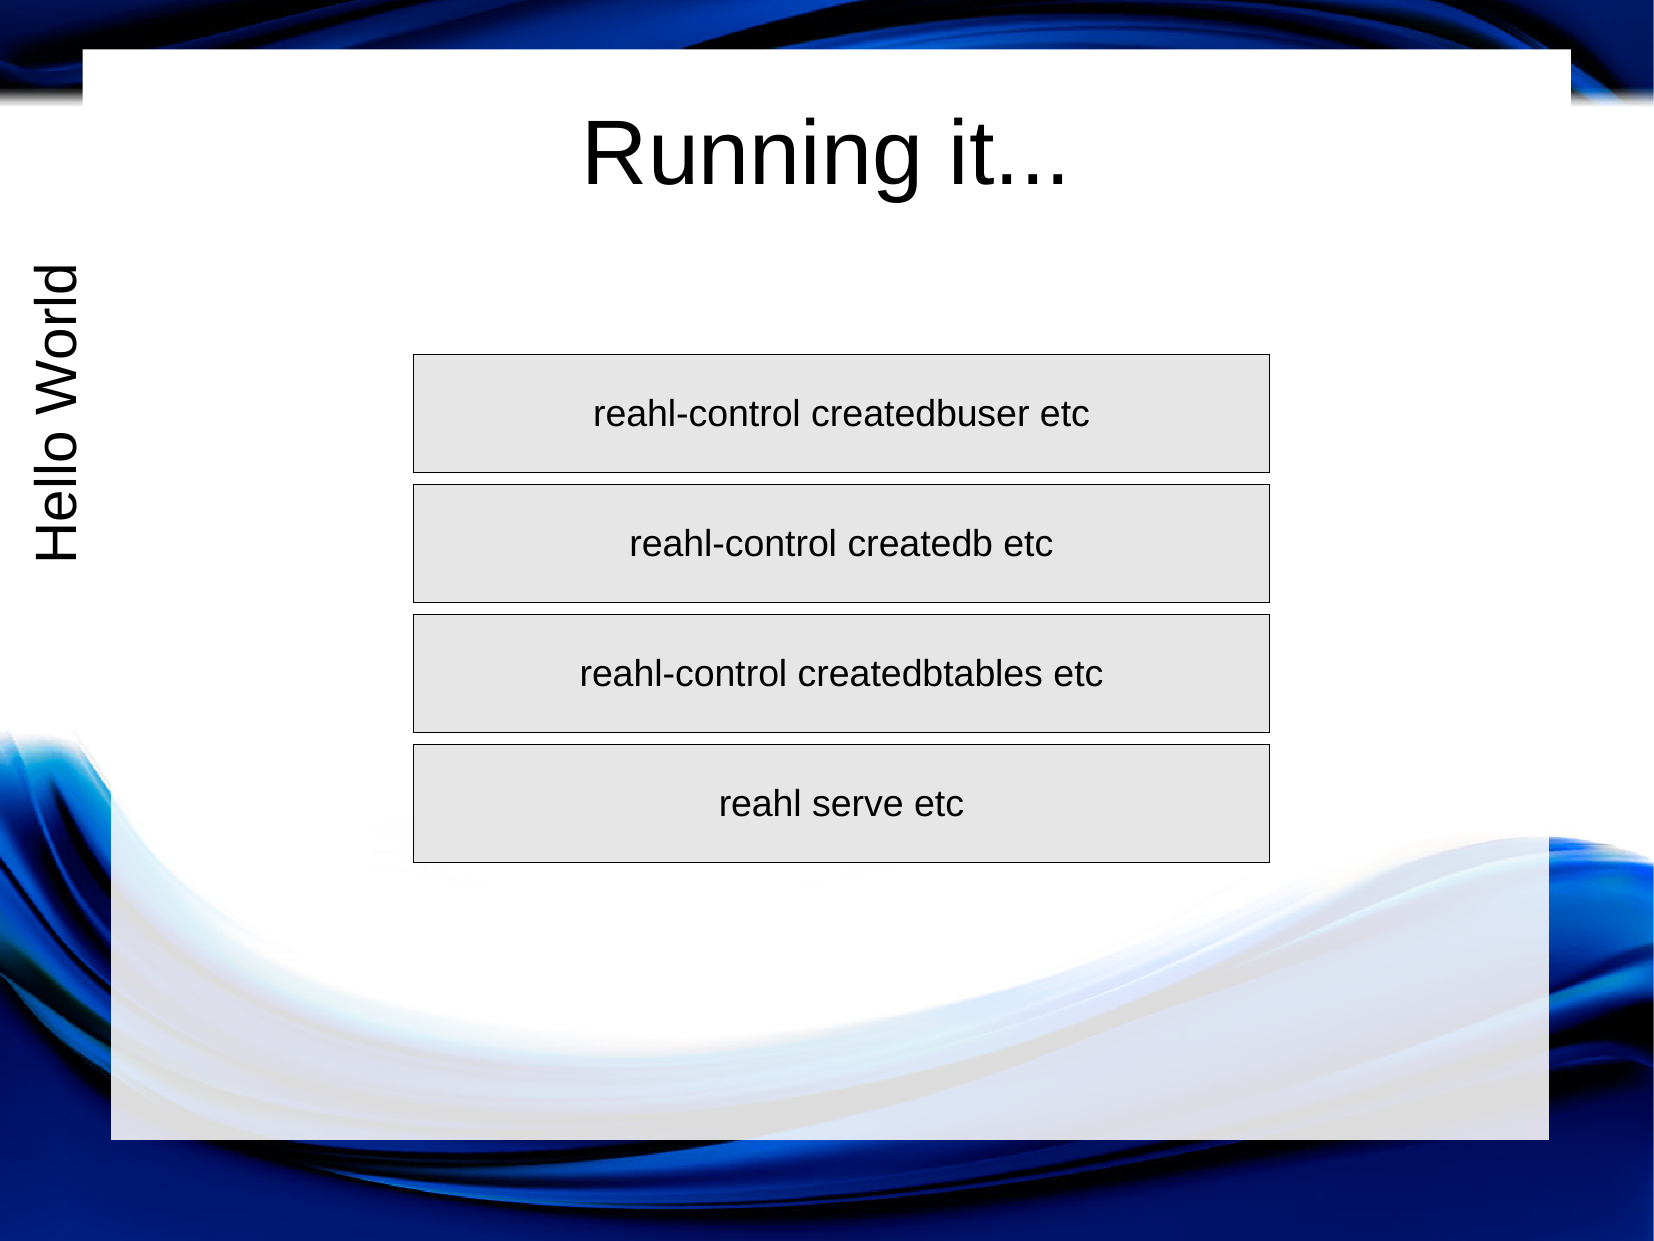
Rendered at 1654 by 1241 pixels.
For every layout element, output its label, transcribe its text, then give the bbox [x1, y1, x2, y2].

text_box reahl-control createdbtables etc [413, 614, 1270, 733]
picture [0, 0, 1654, 1241]
title Hello World [0, 29, 130, 798]
title Running it... [130, 49, 1571, 257]
text_box reahl-control createdbuser etc [413, 354, 1270, 473]
text_box reahl serve etc [413, 744, 1270, 863]
text_box reahl-control createdb etc [413, 484, 1270, 603]
